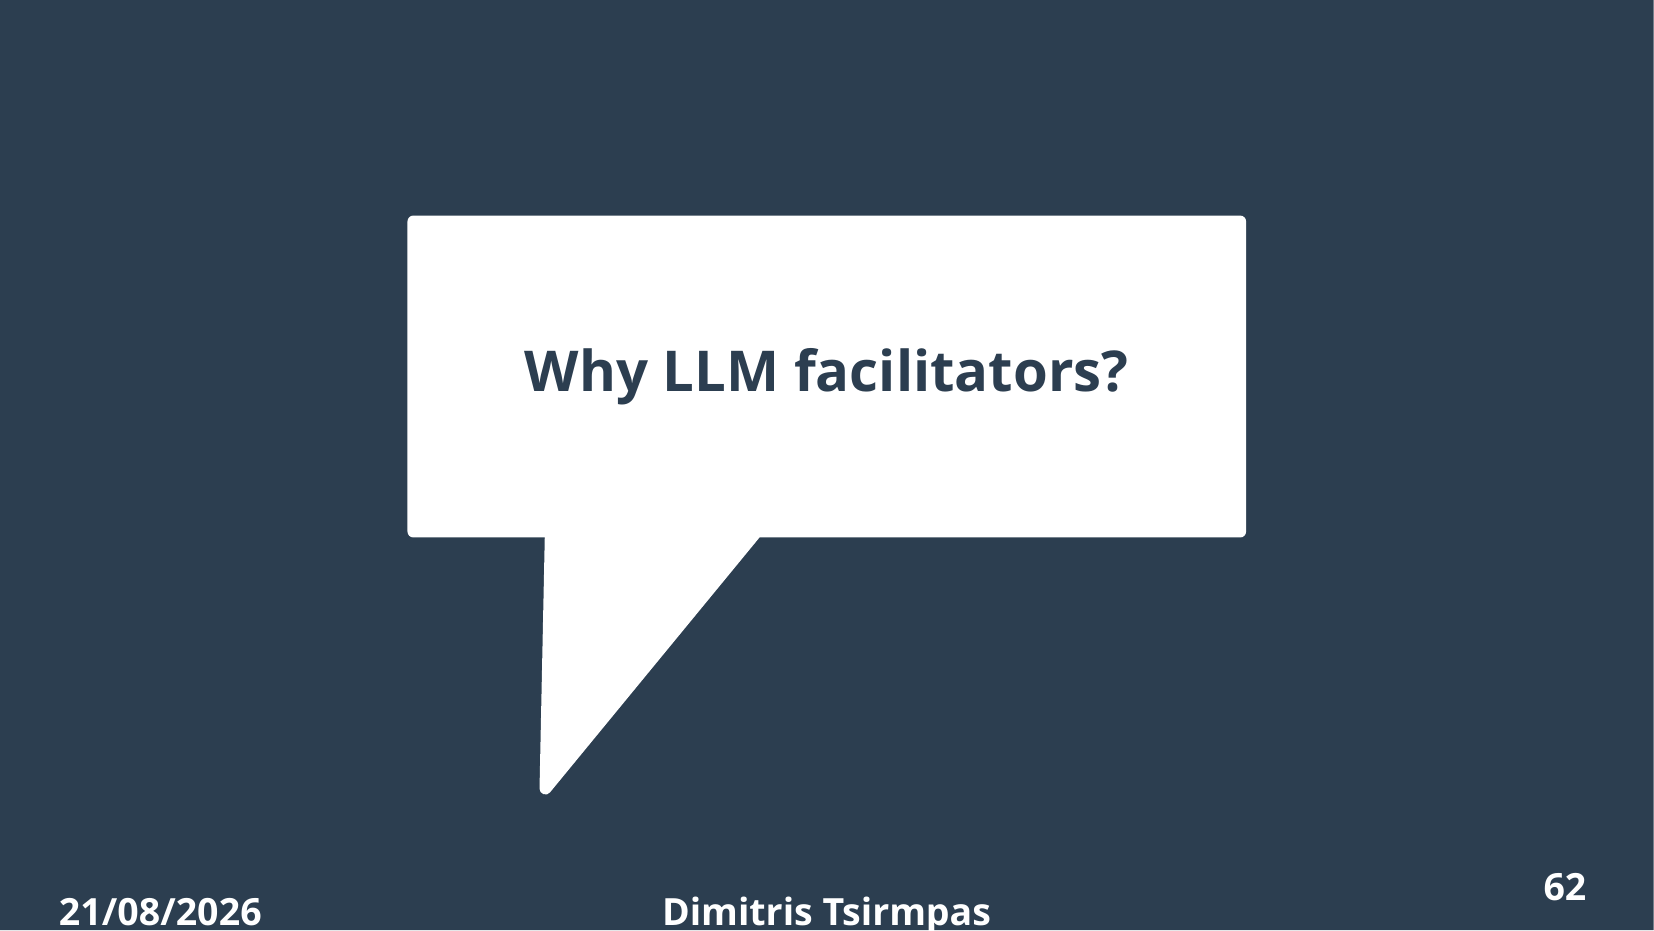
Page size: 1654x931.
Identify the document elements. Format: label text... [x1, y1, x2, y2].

title Why LLM facilitators? [442, 236, 1211, 502]
